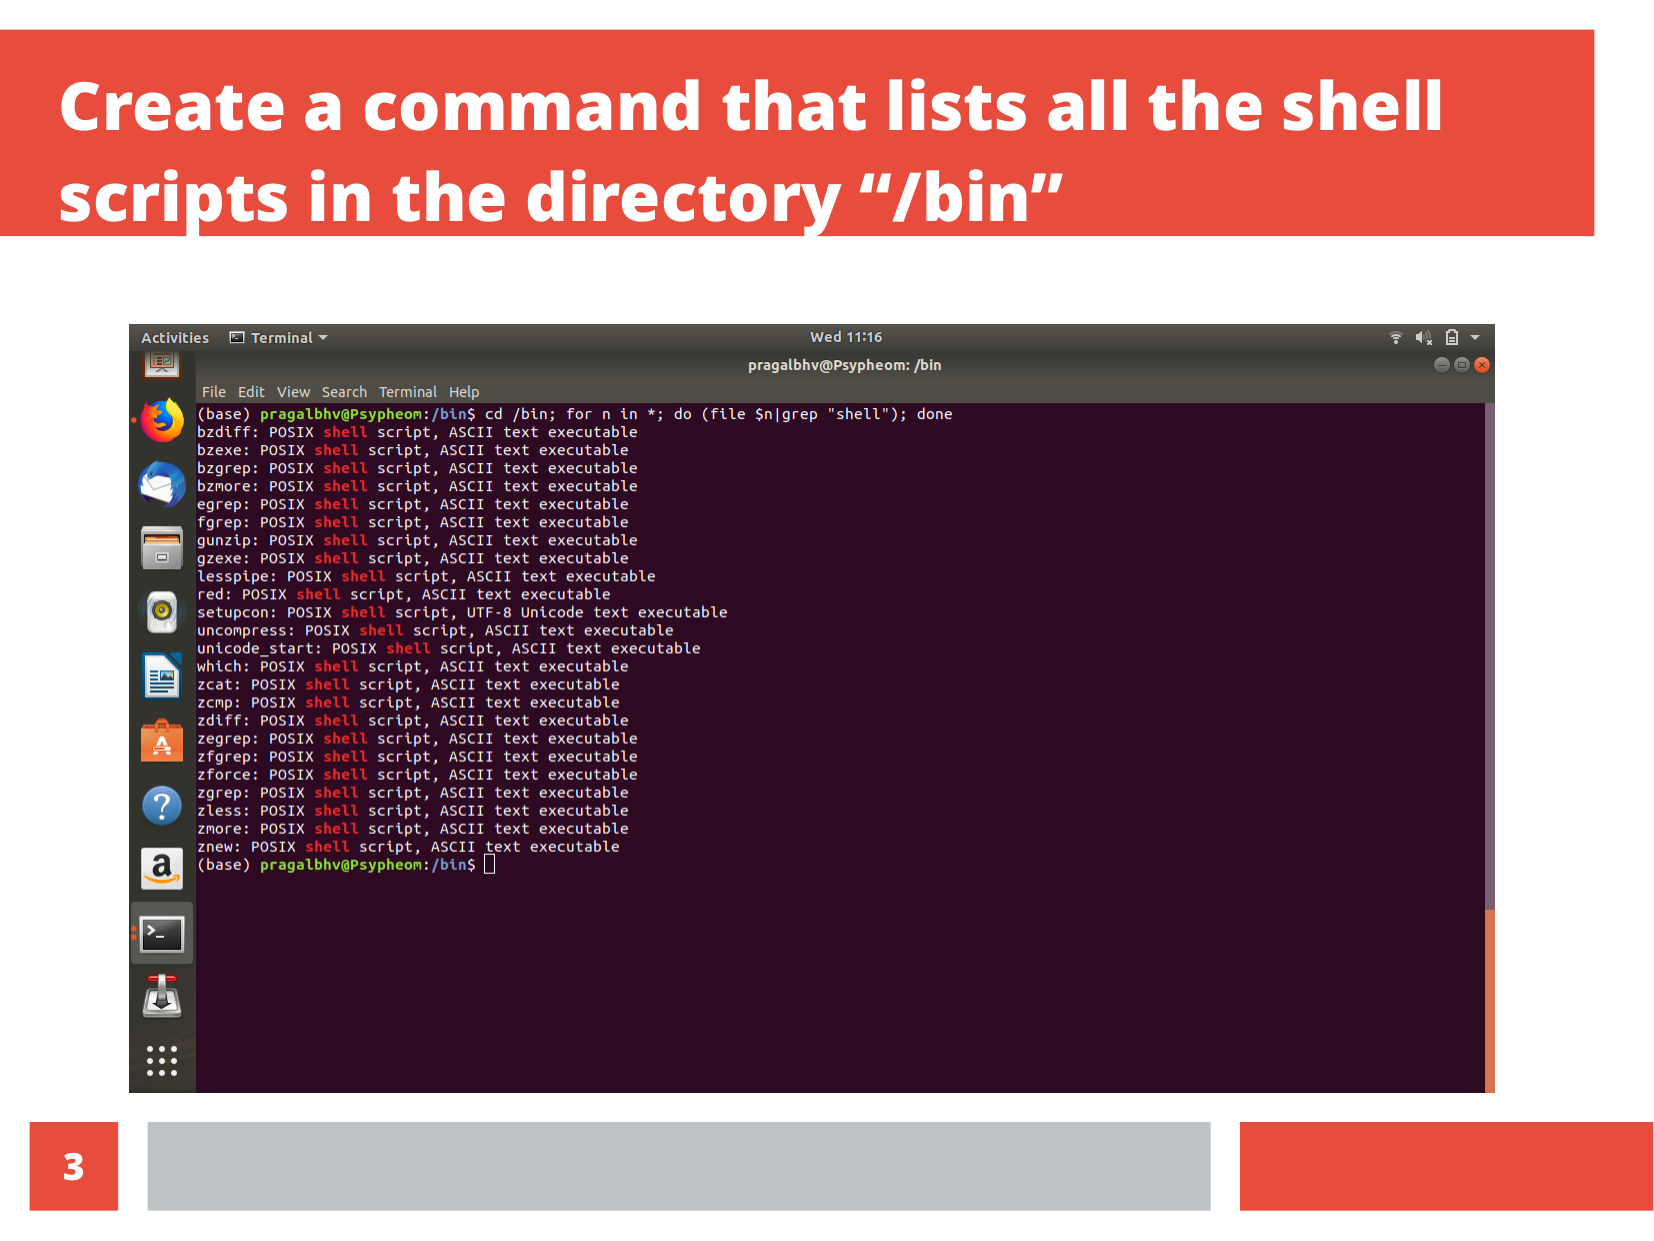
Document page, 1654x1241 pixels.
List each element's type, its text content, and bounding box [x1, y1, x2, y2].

title Create a command that lists all the shell scripts in the directory “/bin” [59, 59, 1595, 207]
picture [129, 324, 1495, 1093]
